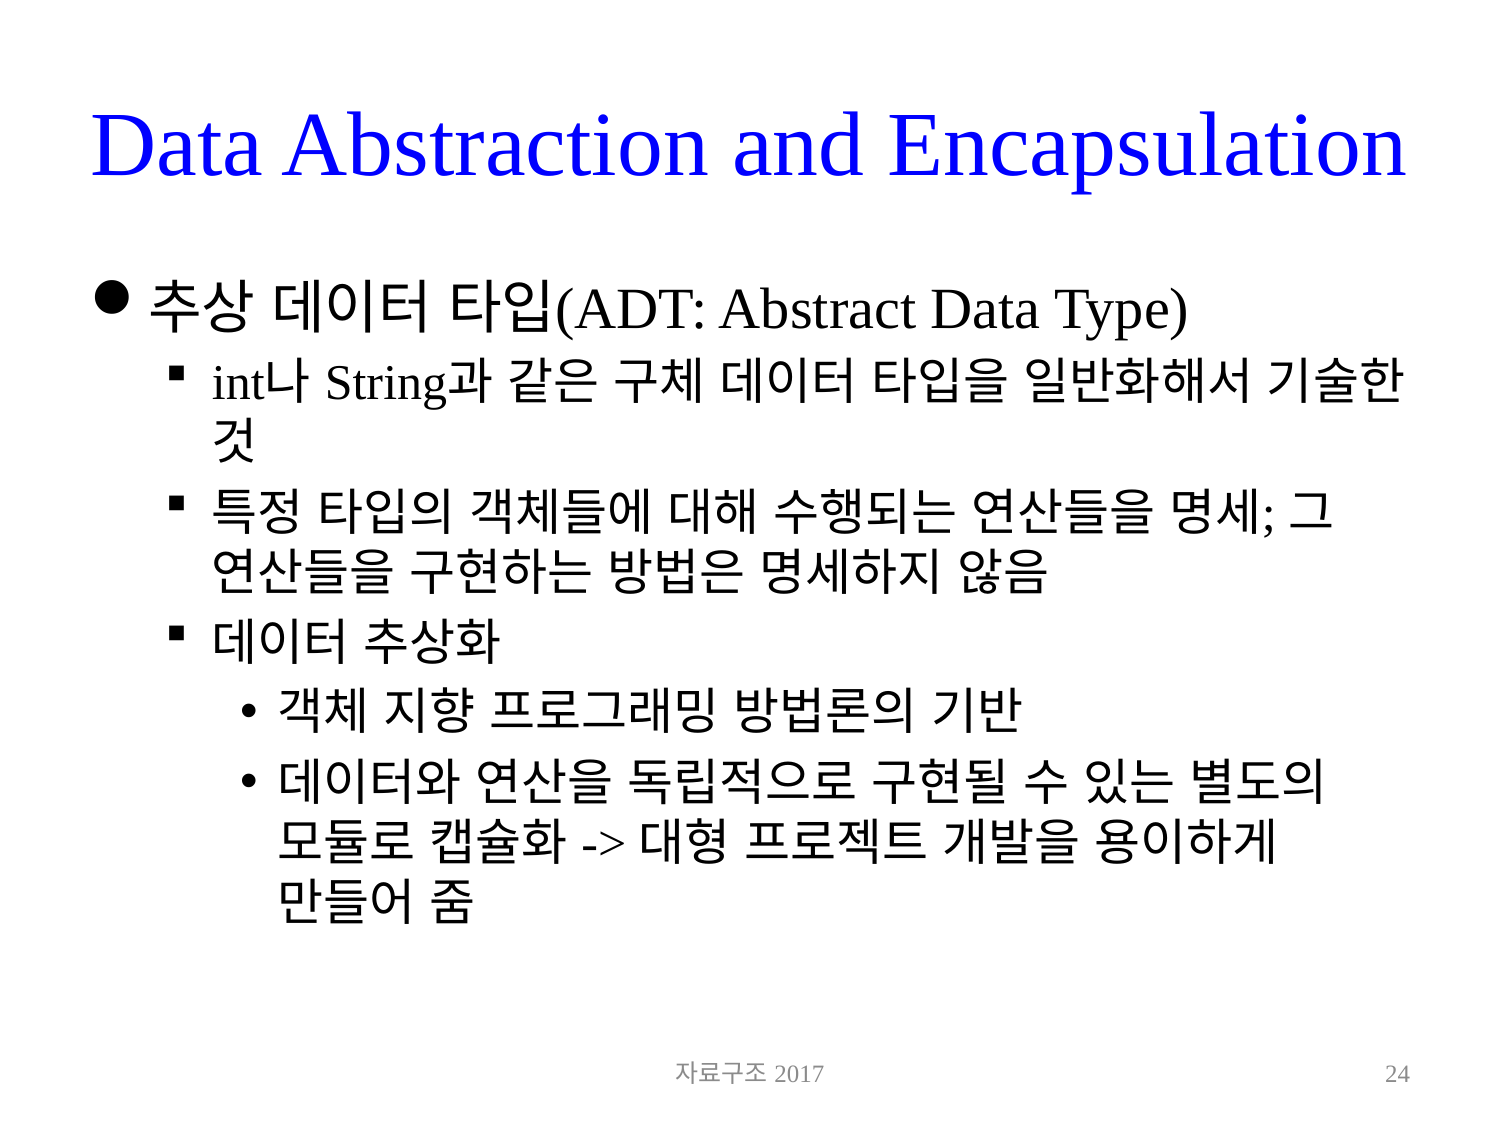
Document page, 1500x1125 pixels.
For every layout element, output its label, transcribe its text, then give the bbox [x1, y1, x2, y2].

footer 자료구조 2017 [512, 1042, 988, 1103]
title Data Abstraction and Encapsulation [75, 45, 1425, 233]
list 추상 데이터 타입(ADT: Abstract Data Type) int나 String과 같은 구체 데이터 타입을 일반화해서 기술한 것 특정 타입의 객체들에 대해 수행되는 연산들을 명세; 그 연산들을 구현하는 방법은 명세하지 않음 데이터 추상화 객체 지향 프로그래밍 방법론의 기반 데이터와 연산을 독립적으로 구현될 수 있는 별도의 모듈로 캡슐화 -> 대형 프로젝트 개발을 용이하게 만들어 줌 [75, 262, 1425, 1005]
slide_number <숫자> [1074, 1042, 1425, 1103]
